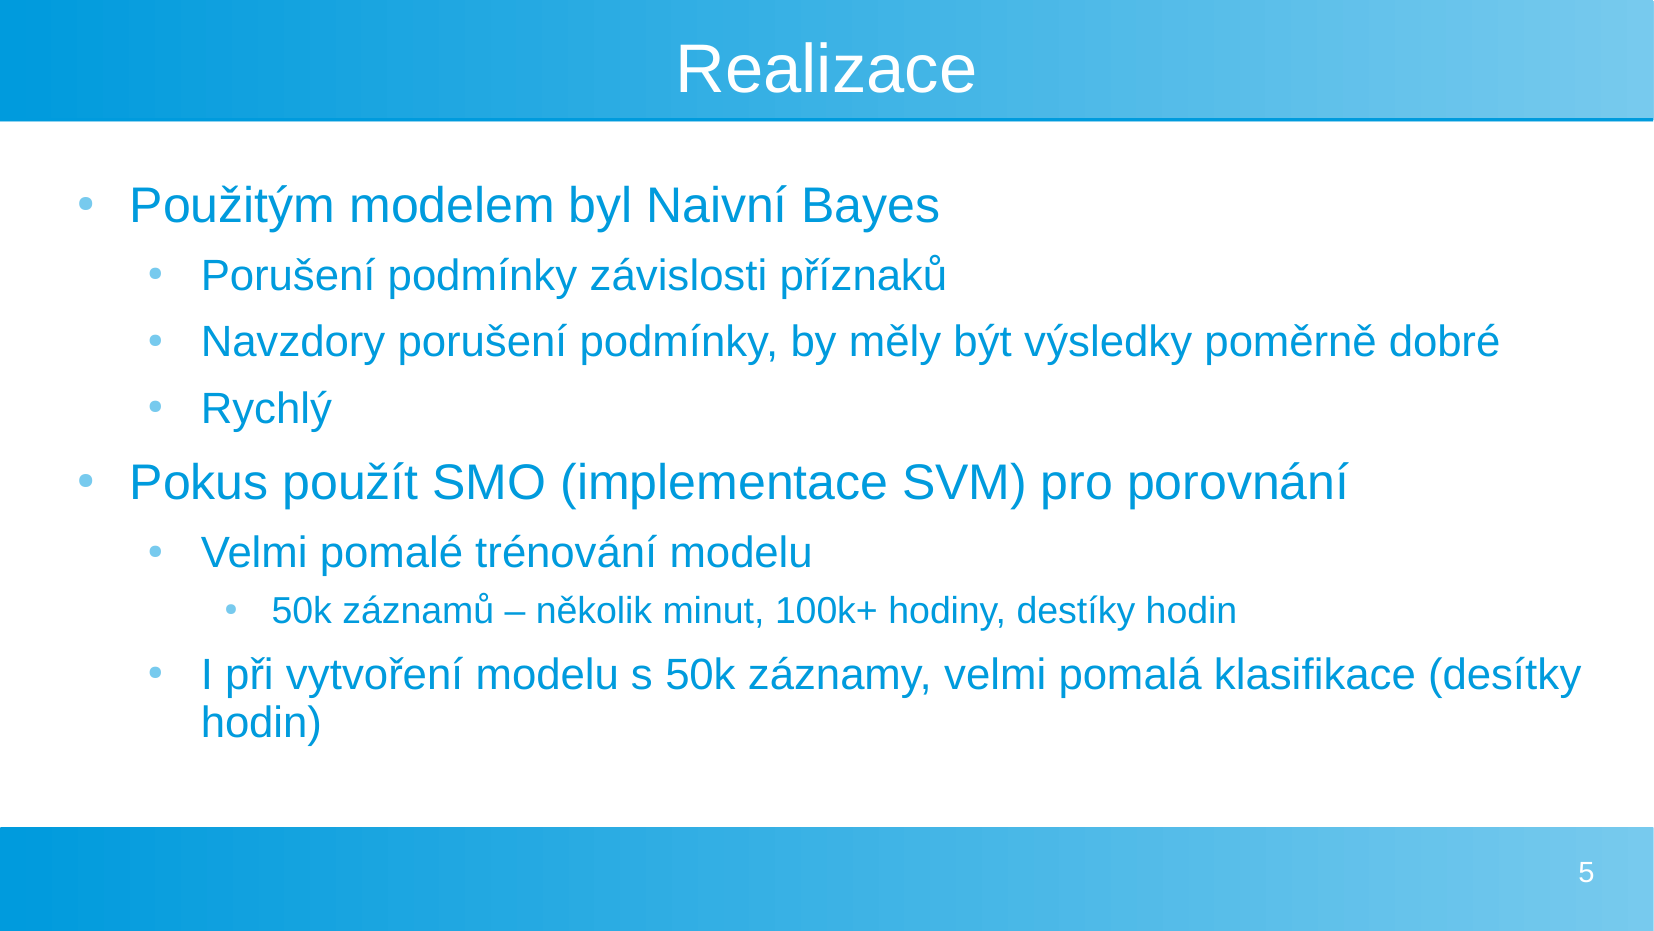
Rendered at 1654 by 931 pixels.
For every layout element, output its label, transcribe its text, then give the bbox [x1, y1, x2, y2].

title Realizace [59, 29, 1595, 108]
list Použitým modelem byl Naivní Bayes Porušení podmínky závislosti příznaků Navzdory porušení podmínky, by měly být výsledky poměrně dobré Rychlý Pokus použít SMO (implementace SVM) pro porovnání Velmi pomalé trénování modelu 50k záznamů – několik minut, 100k+ hodiny, destíky hodin I při vytvoření modelu s 50k záznamy, velmi pomalá klasifikace (desítky hodin) [59, 177, 1595, 768]
